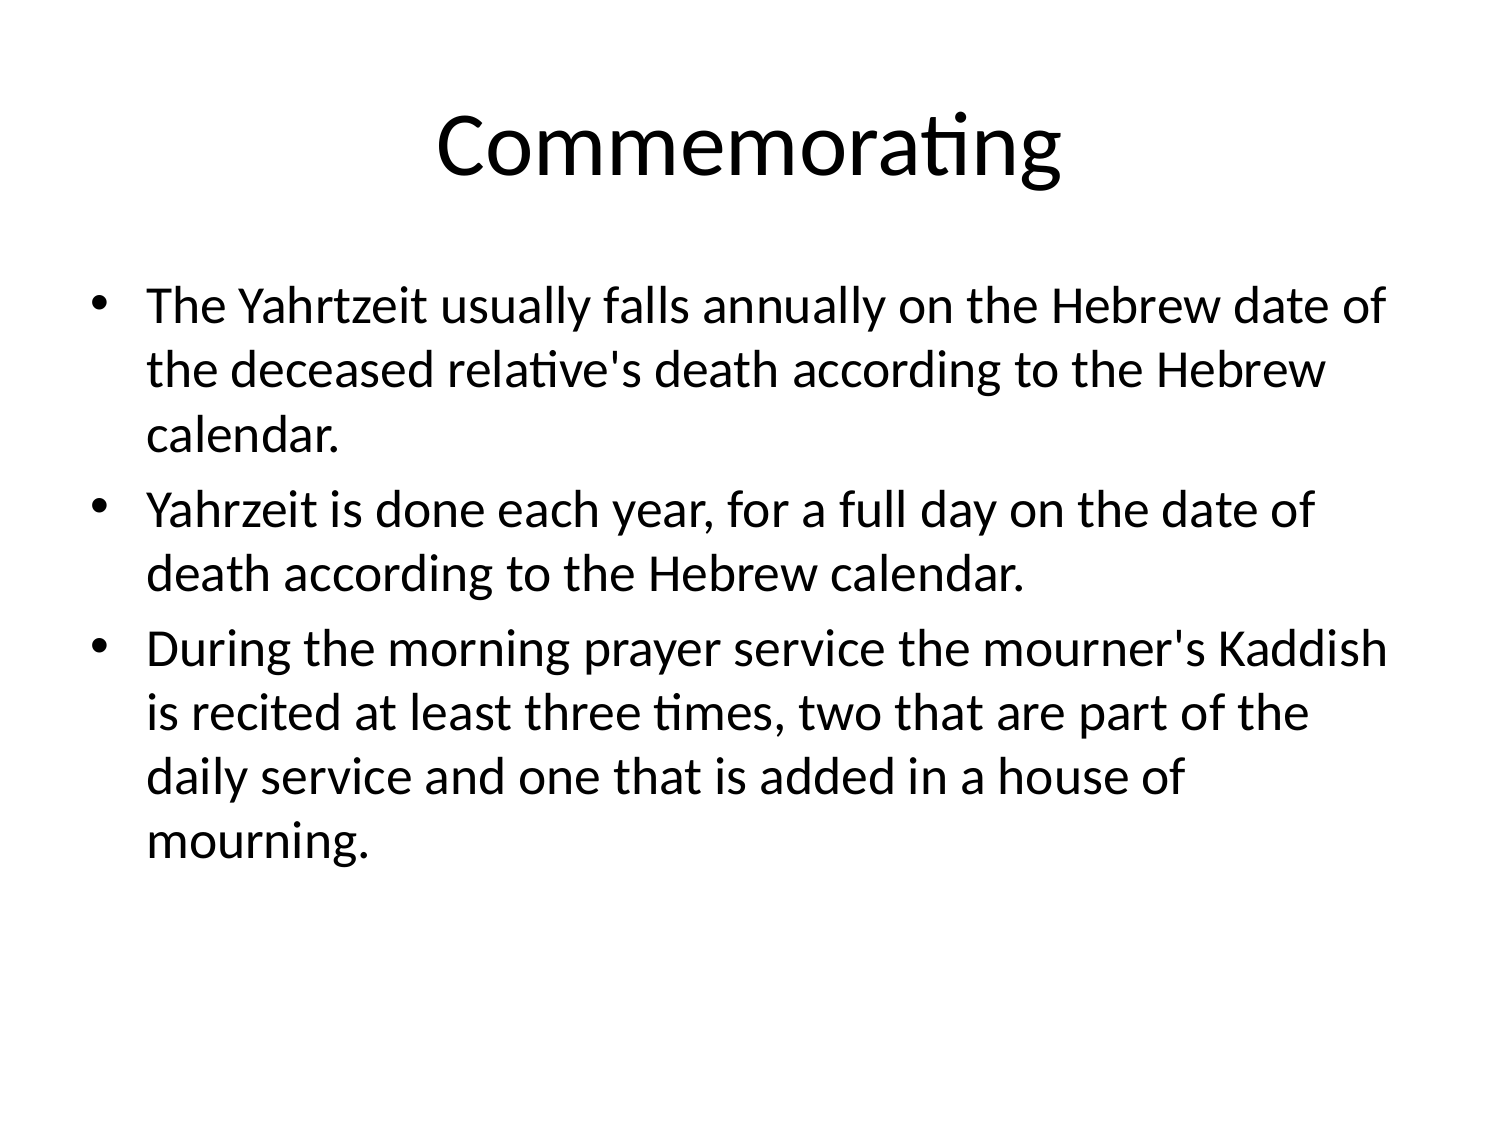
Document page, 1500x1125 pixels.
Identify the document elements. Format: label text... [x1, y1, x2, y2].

list The Yahrtzeit usually falls annually on the Hebrew date of the deceased relative's death according to the Hebrew calendar. Yahrzeit is done each year, for a full day on the date of death according to the Hebrew calendar. During the morning prayer service the mourner's Kaddish is recited at least three times, two that are part of the daily service and one that is added in a house of mourning. [75, 262, 1425, 1005]
title Commemorating [75, 45, 1425, 233]
